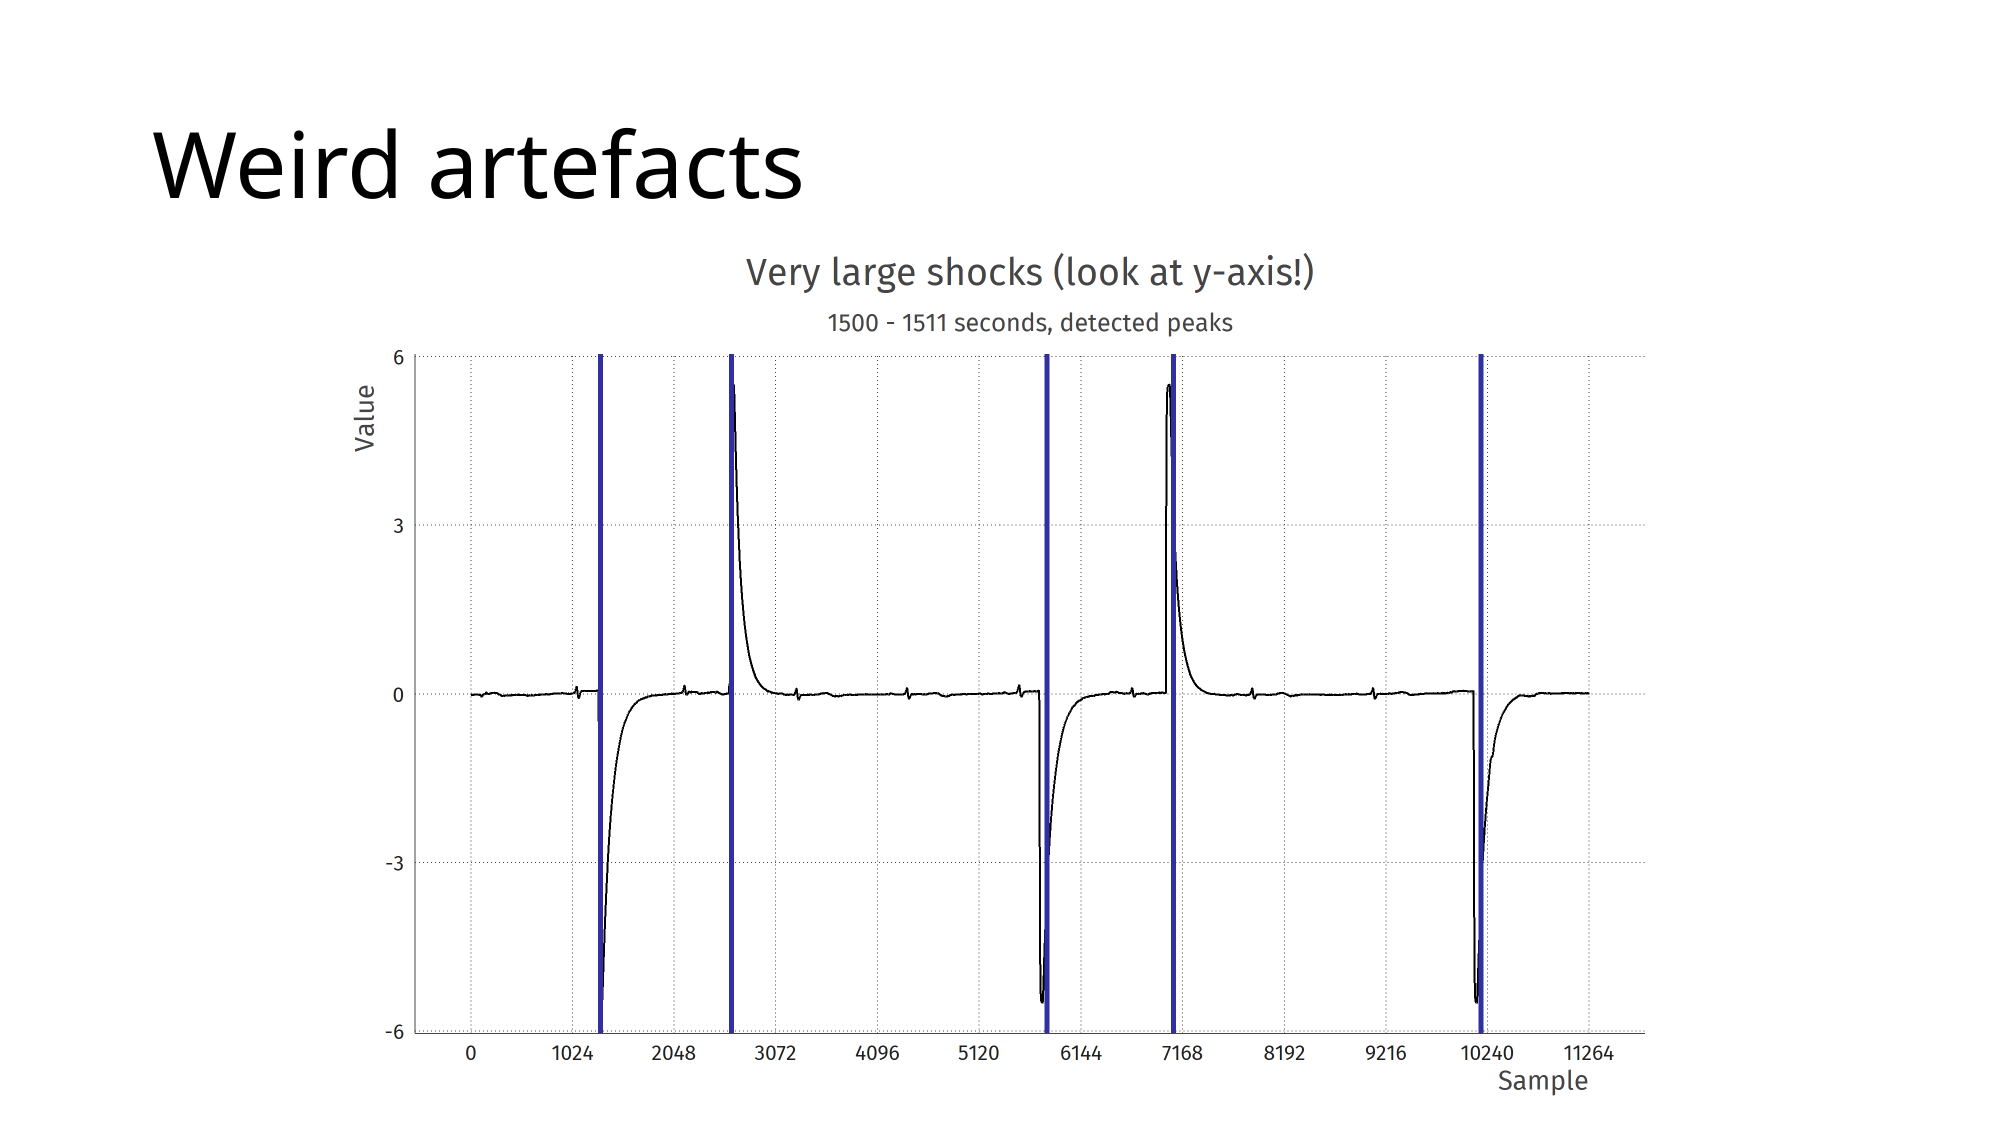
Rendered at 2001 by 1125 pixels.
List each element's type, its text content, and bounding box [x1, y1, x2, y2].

title Weird artefacts [137, 59, 1863, 278]
picture [324, 224, 1675, 1125]
